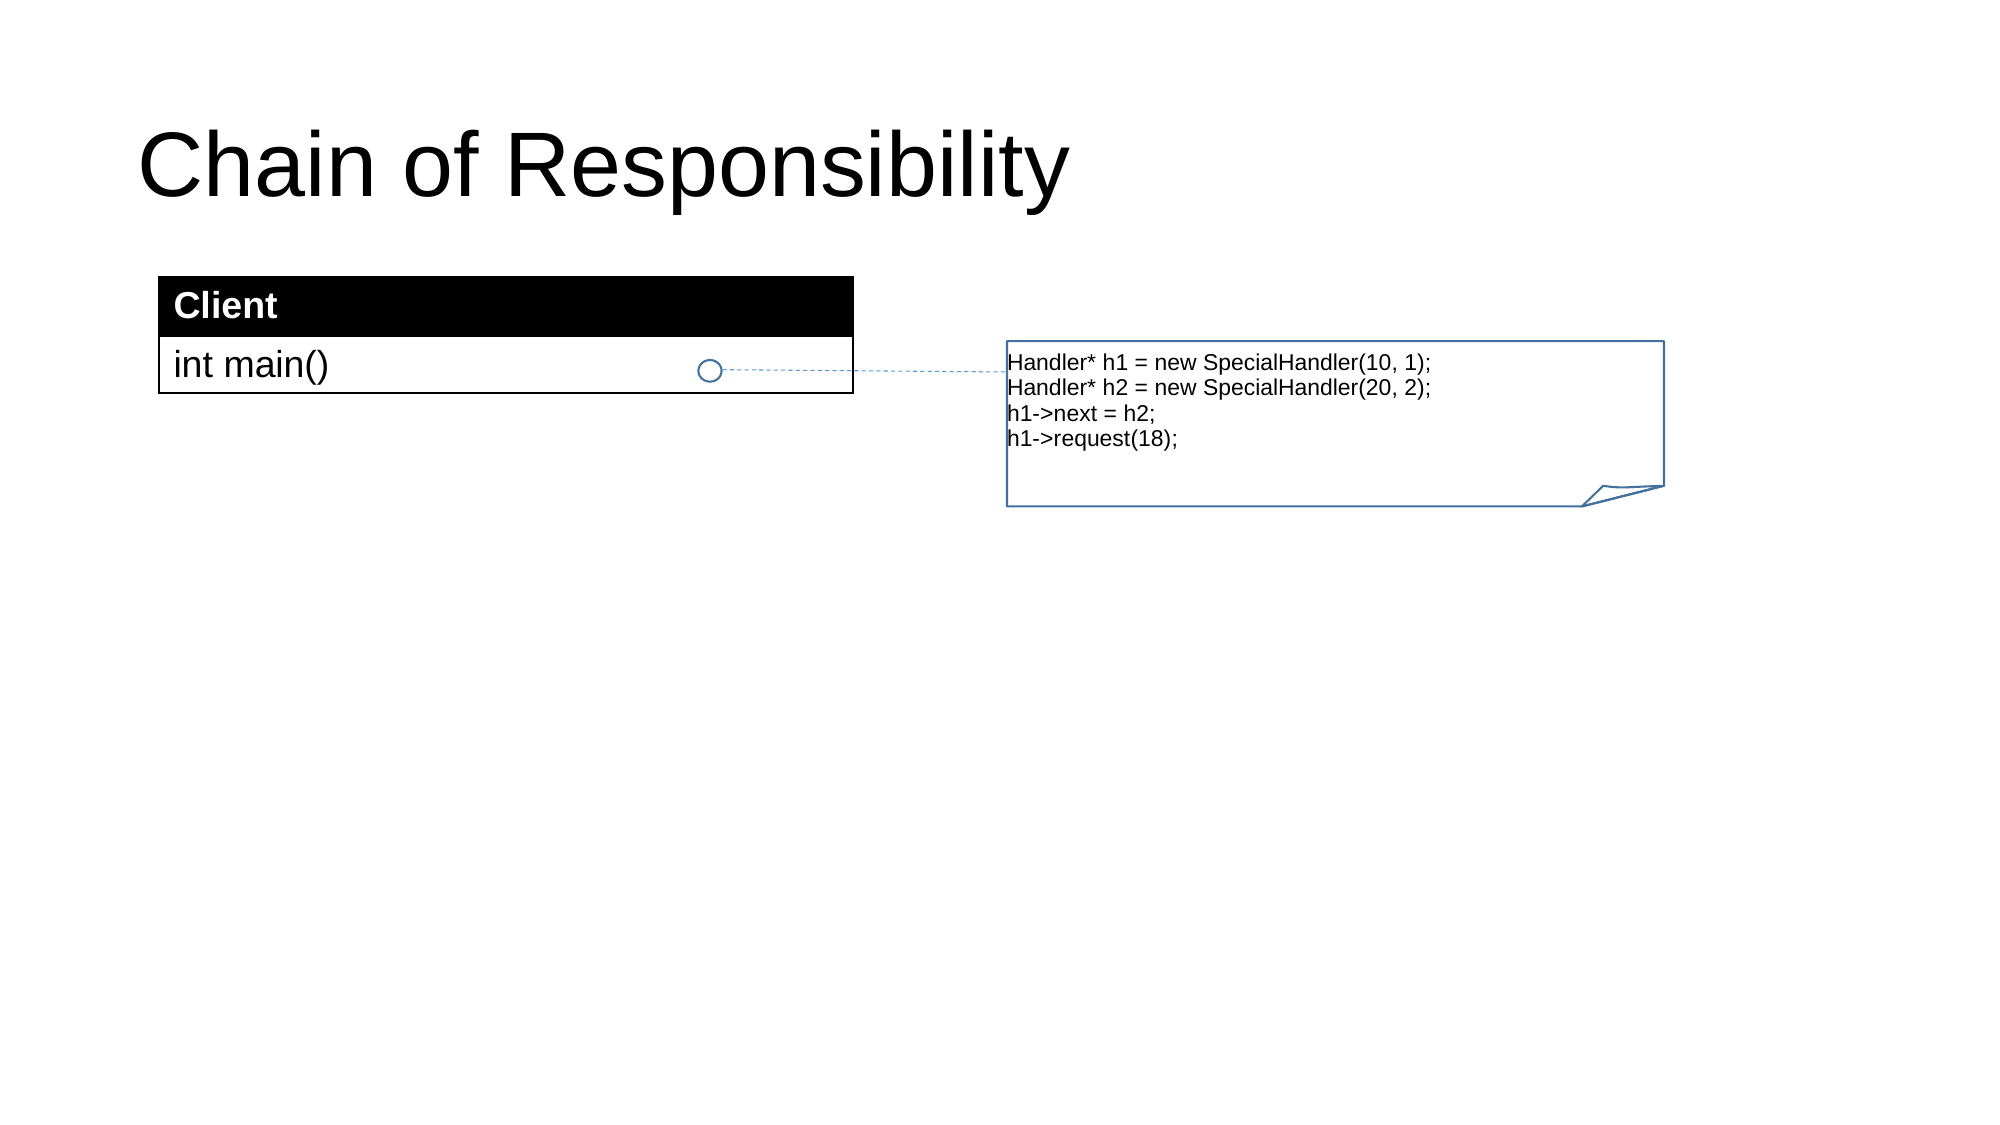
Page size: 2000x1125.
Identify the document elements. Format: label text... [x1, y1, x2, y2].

table_header Client [160, 278, 852, 335]
title Chain of Responsibility [137, 59, 1863, 278]
table_cell int main() [160, 337, 852, 392]
text_box Handler* h1 = new SpecialHandler(10, 1); Handler* h2 = new SpecialHandler(20, 2); h1->next = h2; h1->request(18); [1007, 341, 1664, 507]
